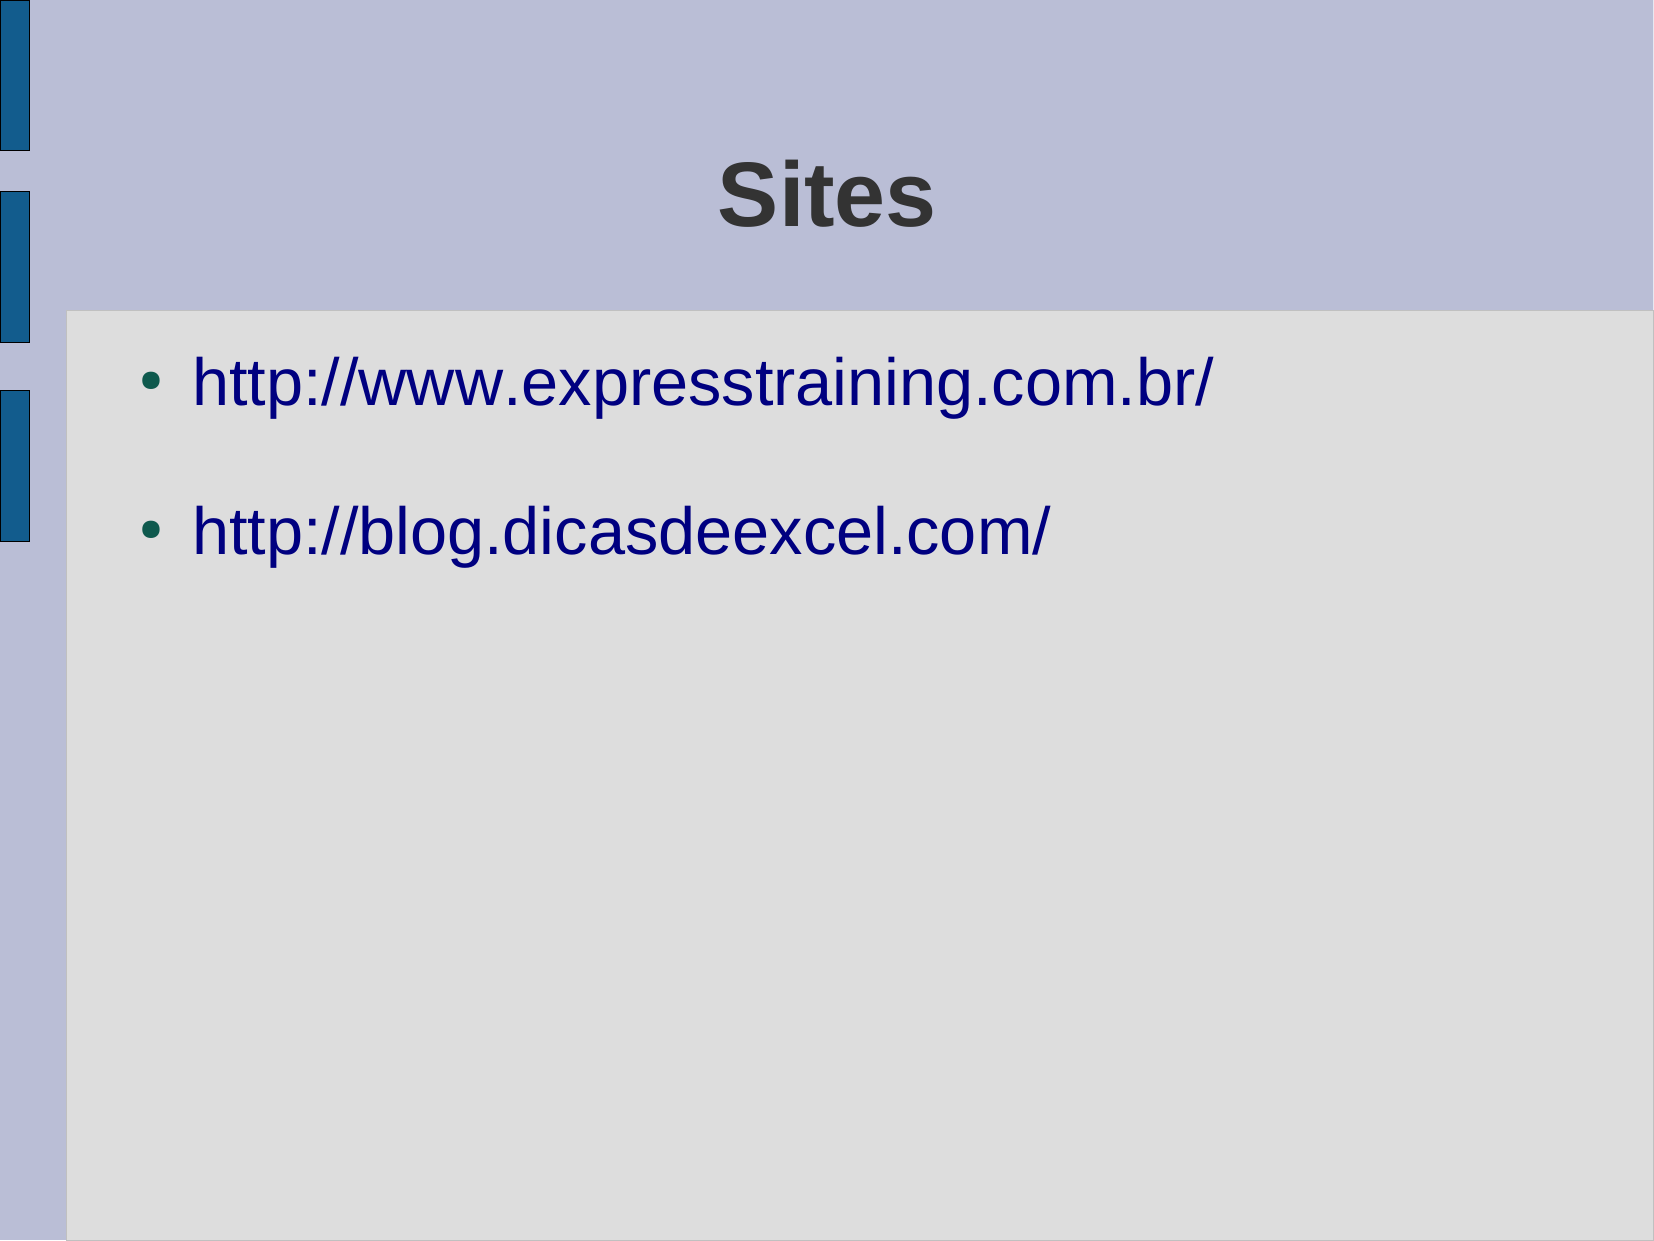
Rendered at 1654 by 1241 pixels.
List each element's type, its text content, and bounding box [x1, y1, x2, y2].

list http://www.expresstraining.com.br/ http://blog.dicasdeexcel.com/ [121, 344, 1534, 1112]
title Sites [121, 98, 1534, 291]
